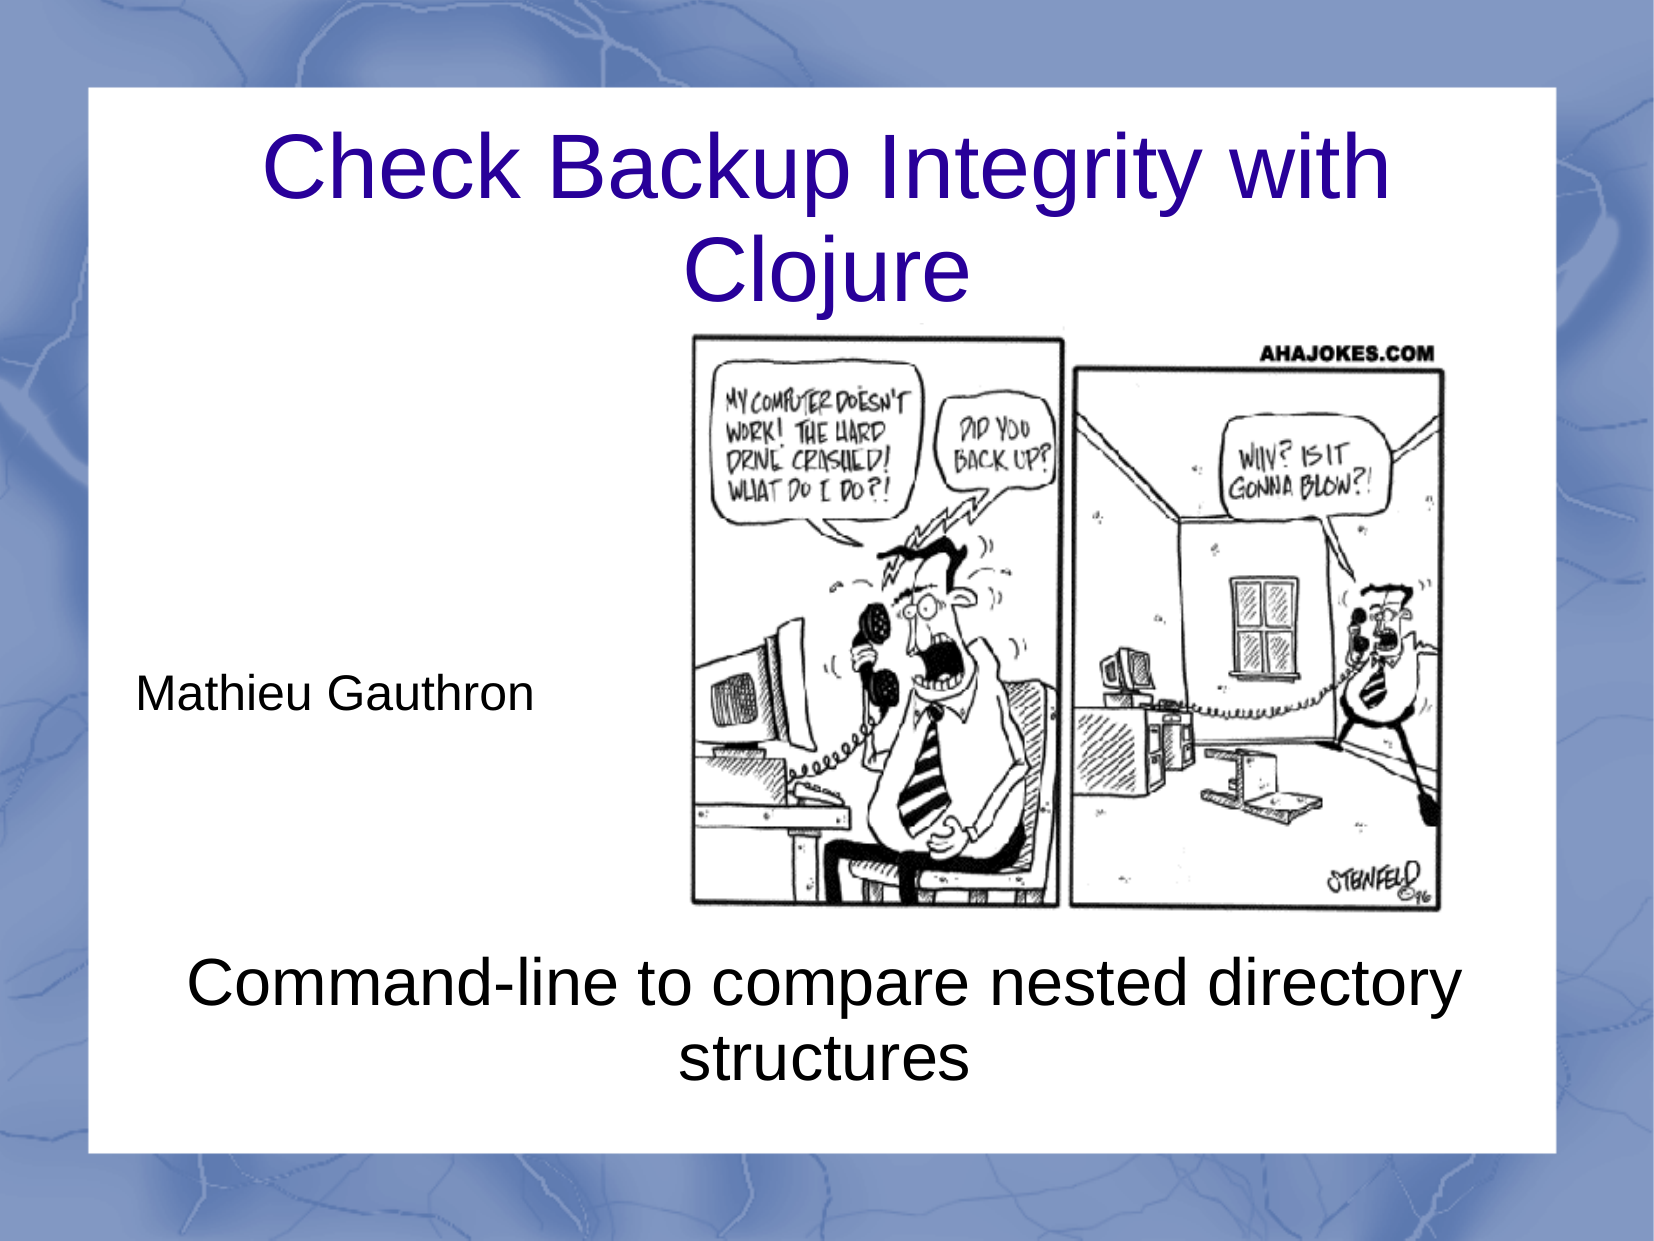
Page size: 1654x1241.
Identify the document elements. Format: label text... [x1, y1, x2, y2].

title Check Backup Integrity with Clojure [121, 114, 1534, 322]
picture [0, 0, 1654, 1241]
subtitle Mathieu Gauthron Command-line to compare nested directory structures [134, 531, 1516, 1241]
